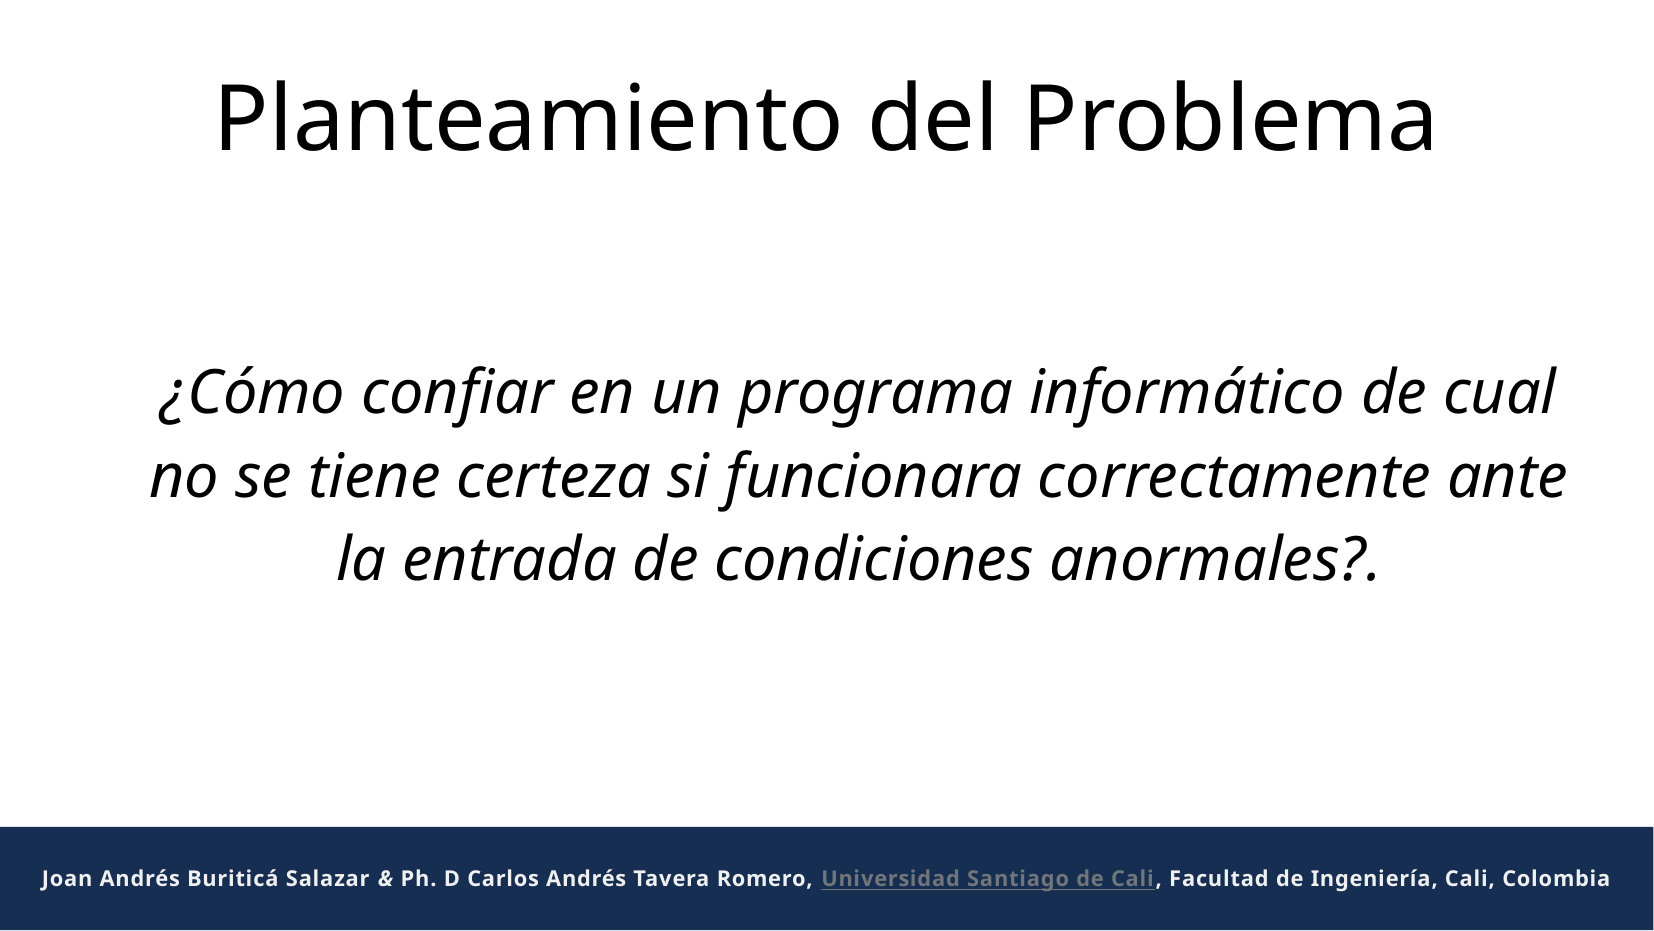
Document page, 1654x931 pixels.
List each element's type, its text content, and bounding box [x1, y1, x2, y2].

title Planteamiento del Problema [82, 37, 1571, 193]
list ¿Cómo confiar en un programa informático de cual no se tiene certeza si funcionara correctamente ante la entrada de condiciones anormales?. [82, 348, 1571, 622]
